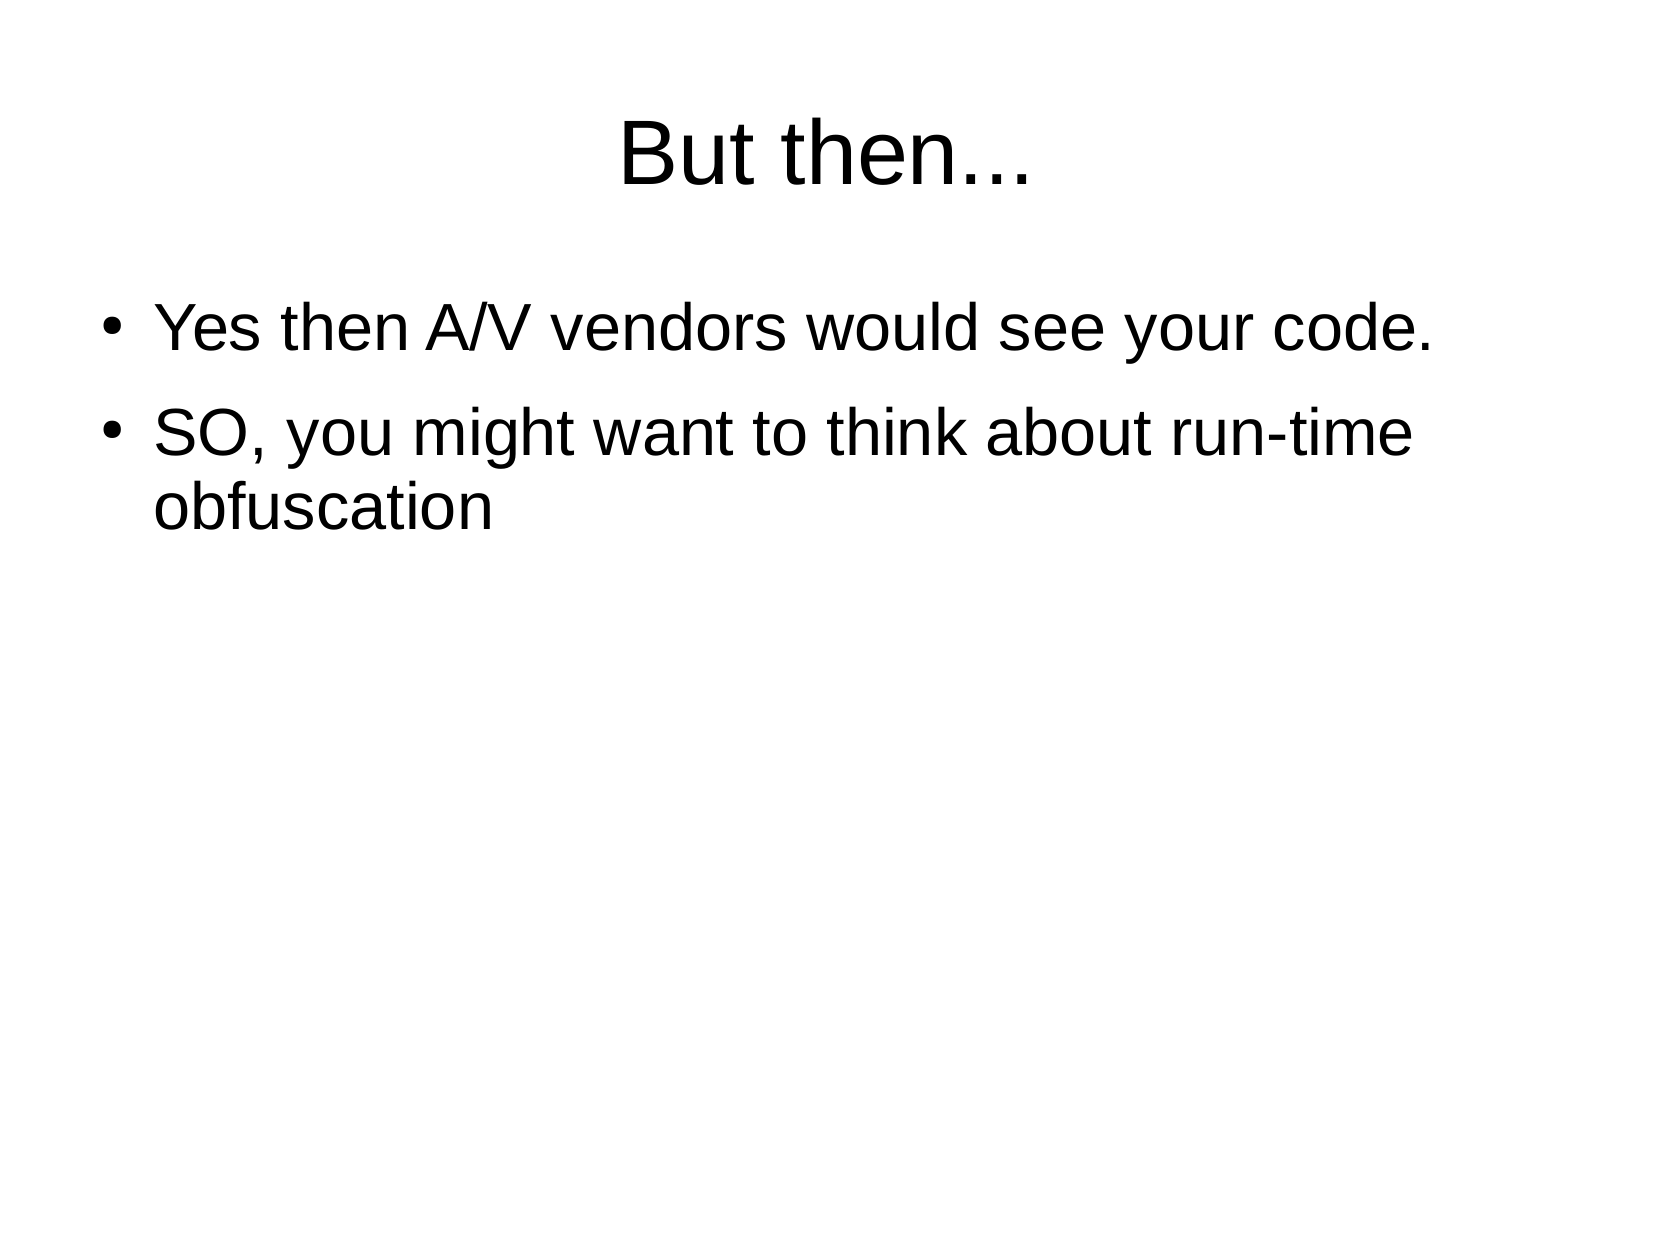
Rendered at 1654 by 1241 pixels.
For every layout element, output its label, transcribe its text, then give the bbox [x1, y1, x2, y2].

title But then... [82, 49, 1571, 257]
list Yes then A/V vendors would see your code. SO, you might want to think about run-time obfuscation [82, 290, 1538, 1010]
